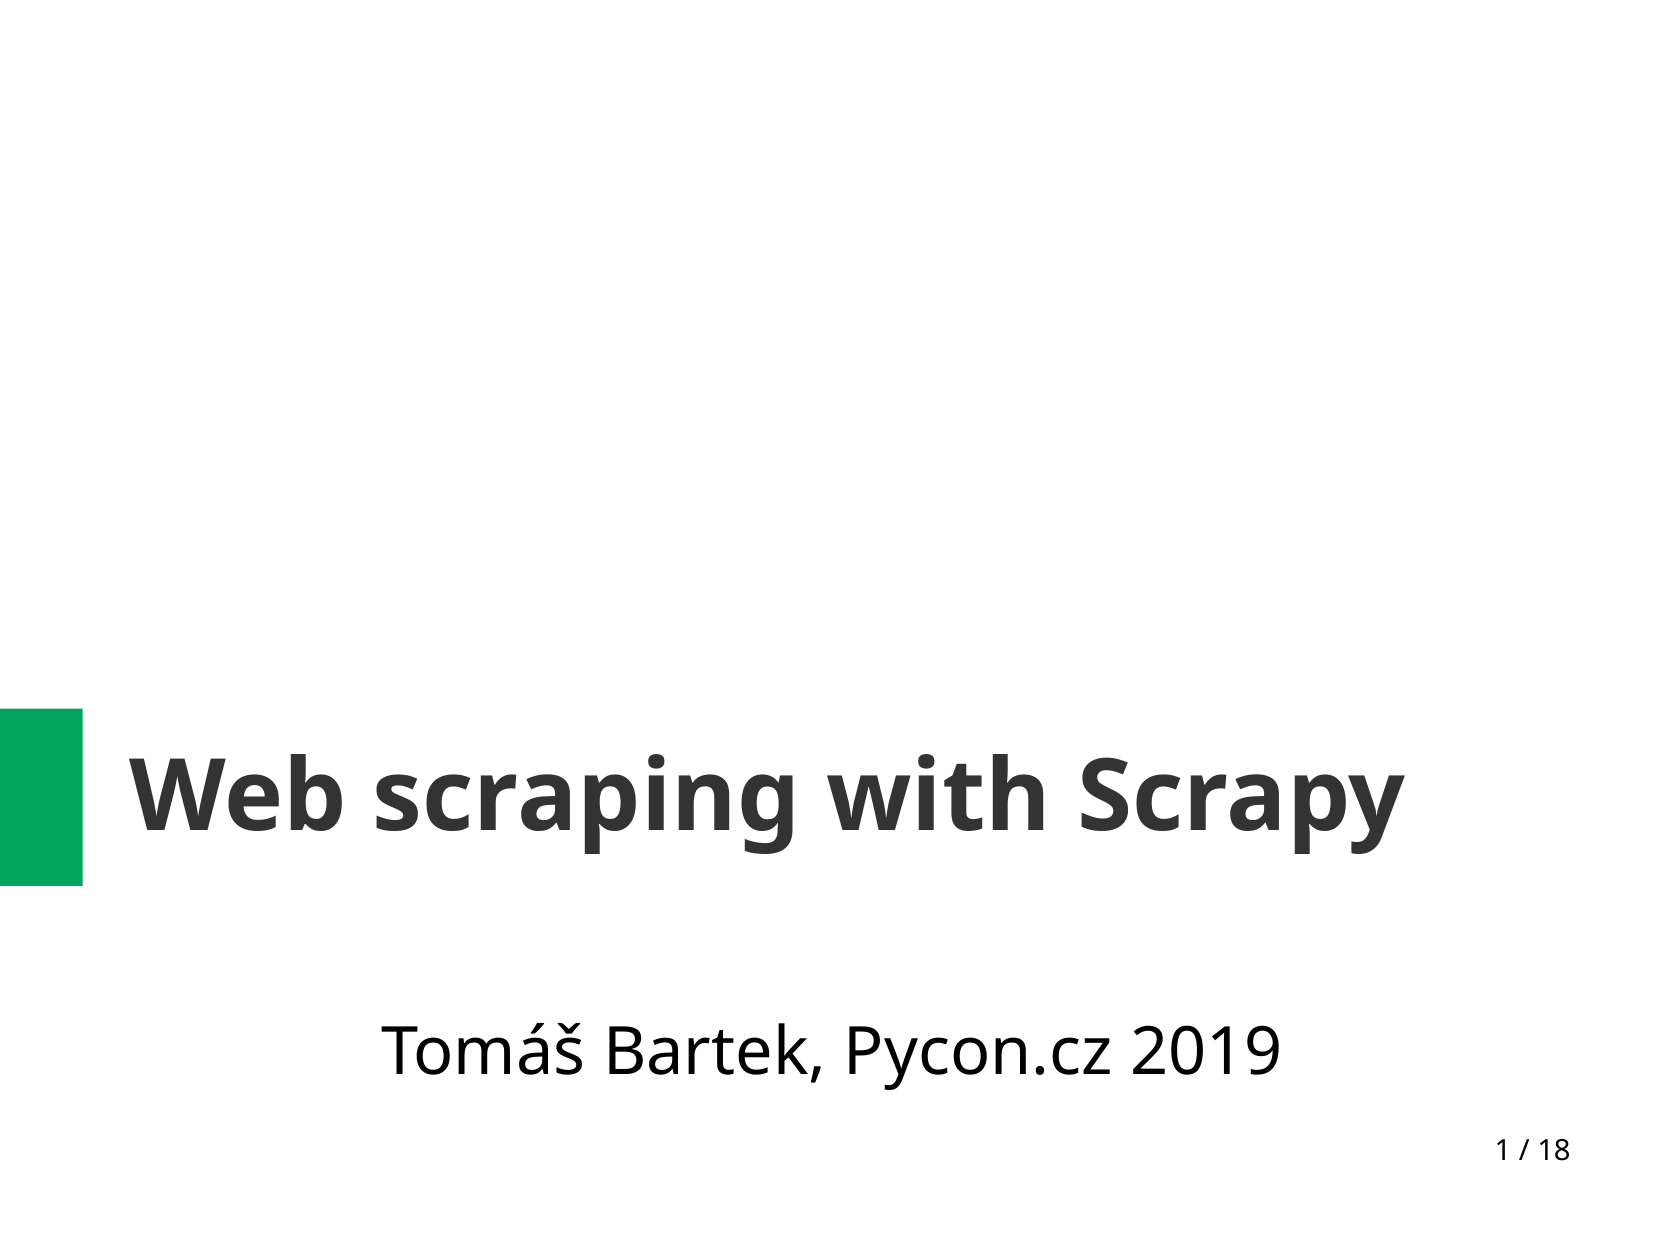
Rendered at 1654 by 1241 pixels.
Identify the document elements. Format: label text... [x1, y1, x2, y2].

subtitle Tomáš Bartek, Pycon.cz 2019 [129, 968, 1536, 1130]
title Web scraping with Scrapy [129, 655, 1536, 928]
